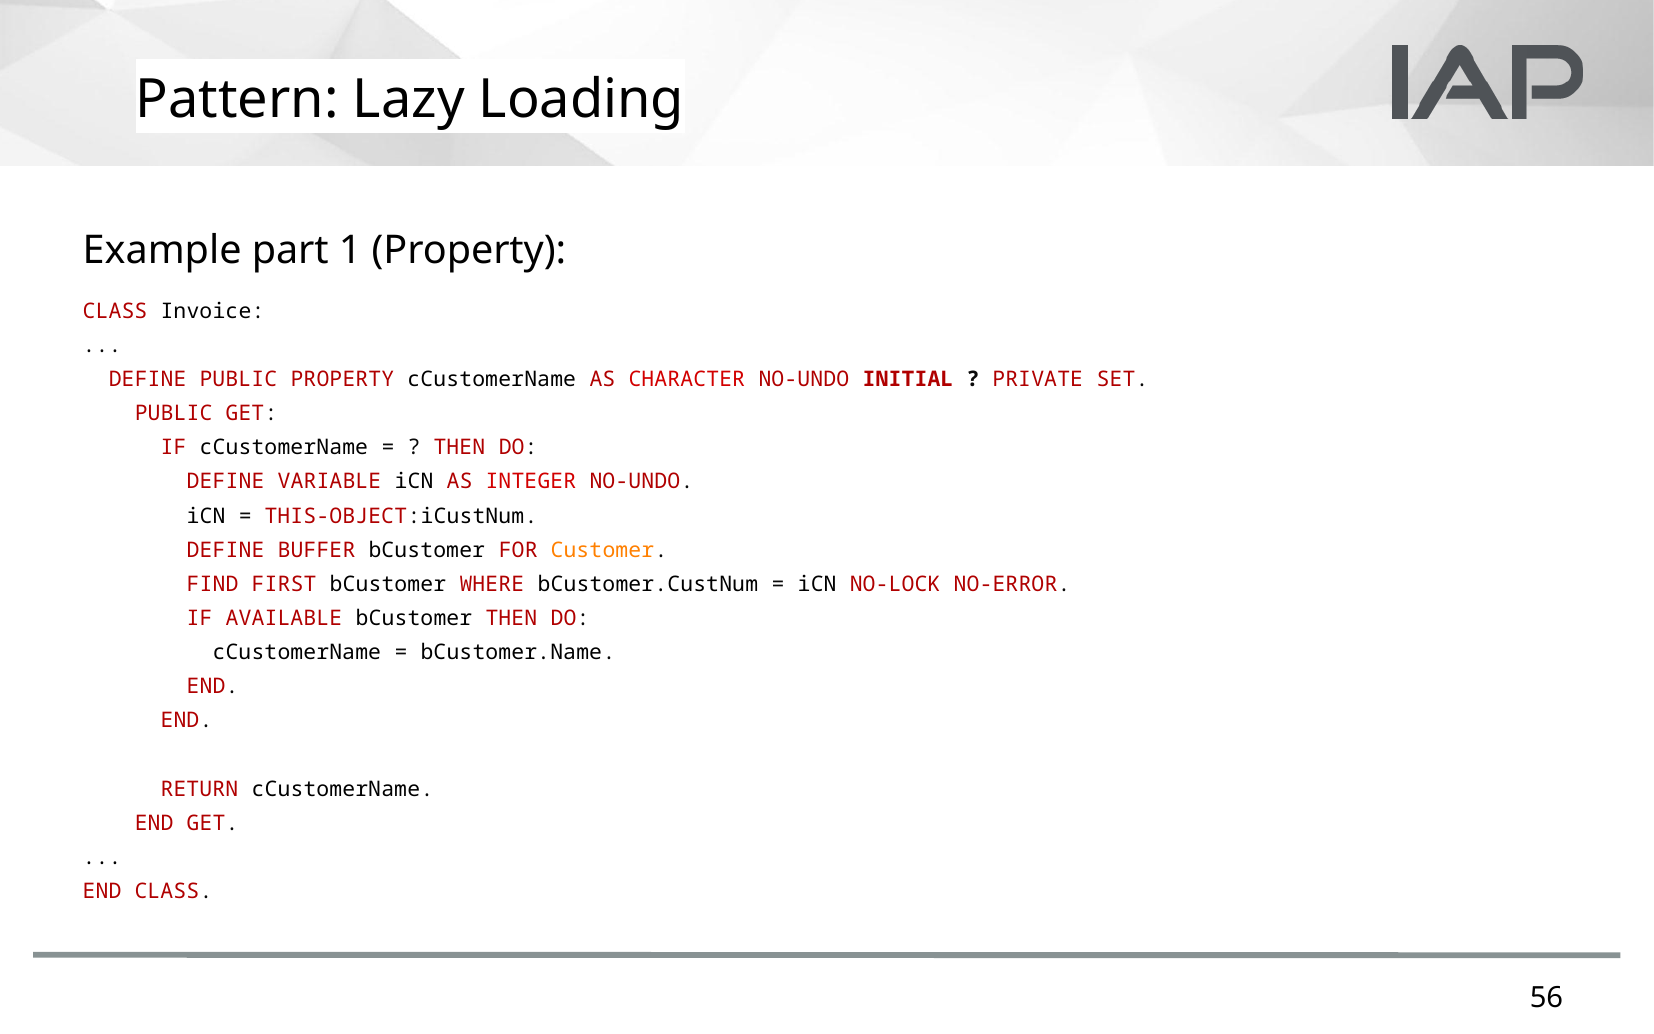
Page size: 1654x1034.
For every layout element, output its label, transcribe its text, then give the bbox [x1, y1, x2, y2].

picture [0, 0, 1654, 166]
list Example part 1 (Property): [82, 221, 1571, 295]
title Pattern: Lazy Loading [135, 41, 1264, 152]
list CLASS Invoice: ... DEFINE PUBLIC PROPERTY cCustomerName AS CHARACTER NO-UNDO INITIAL ? PRIVATE SET. PUBLIC GET: IF cCustomerName = ? THEN DO: DEFINE VARIABLE iCN AS INTEGER NO-UNDO. iCN = THIS-OBJECT:iCustNum. DEFINE BUFFER bCustomer FOR Customer. FIND FIRST bCustomer WHERE bCustomer.CustNum = iCN NO-LOCK NO-ERROR. IF AVAILABLE bCustomer THEN DO: cCustomerName = bCustomer.Name. END. END. RETURN cCustomerName. END GET. ... END CLASS. [82, 295, 1571, 915]
